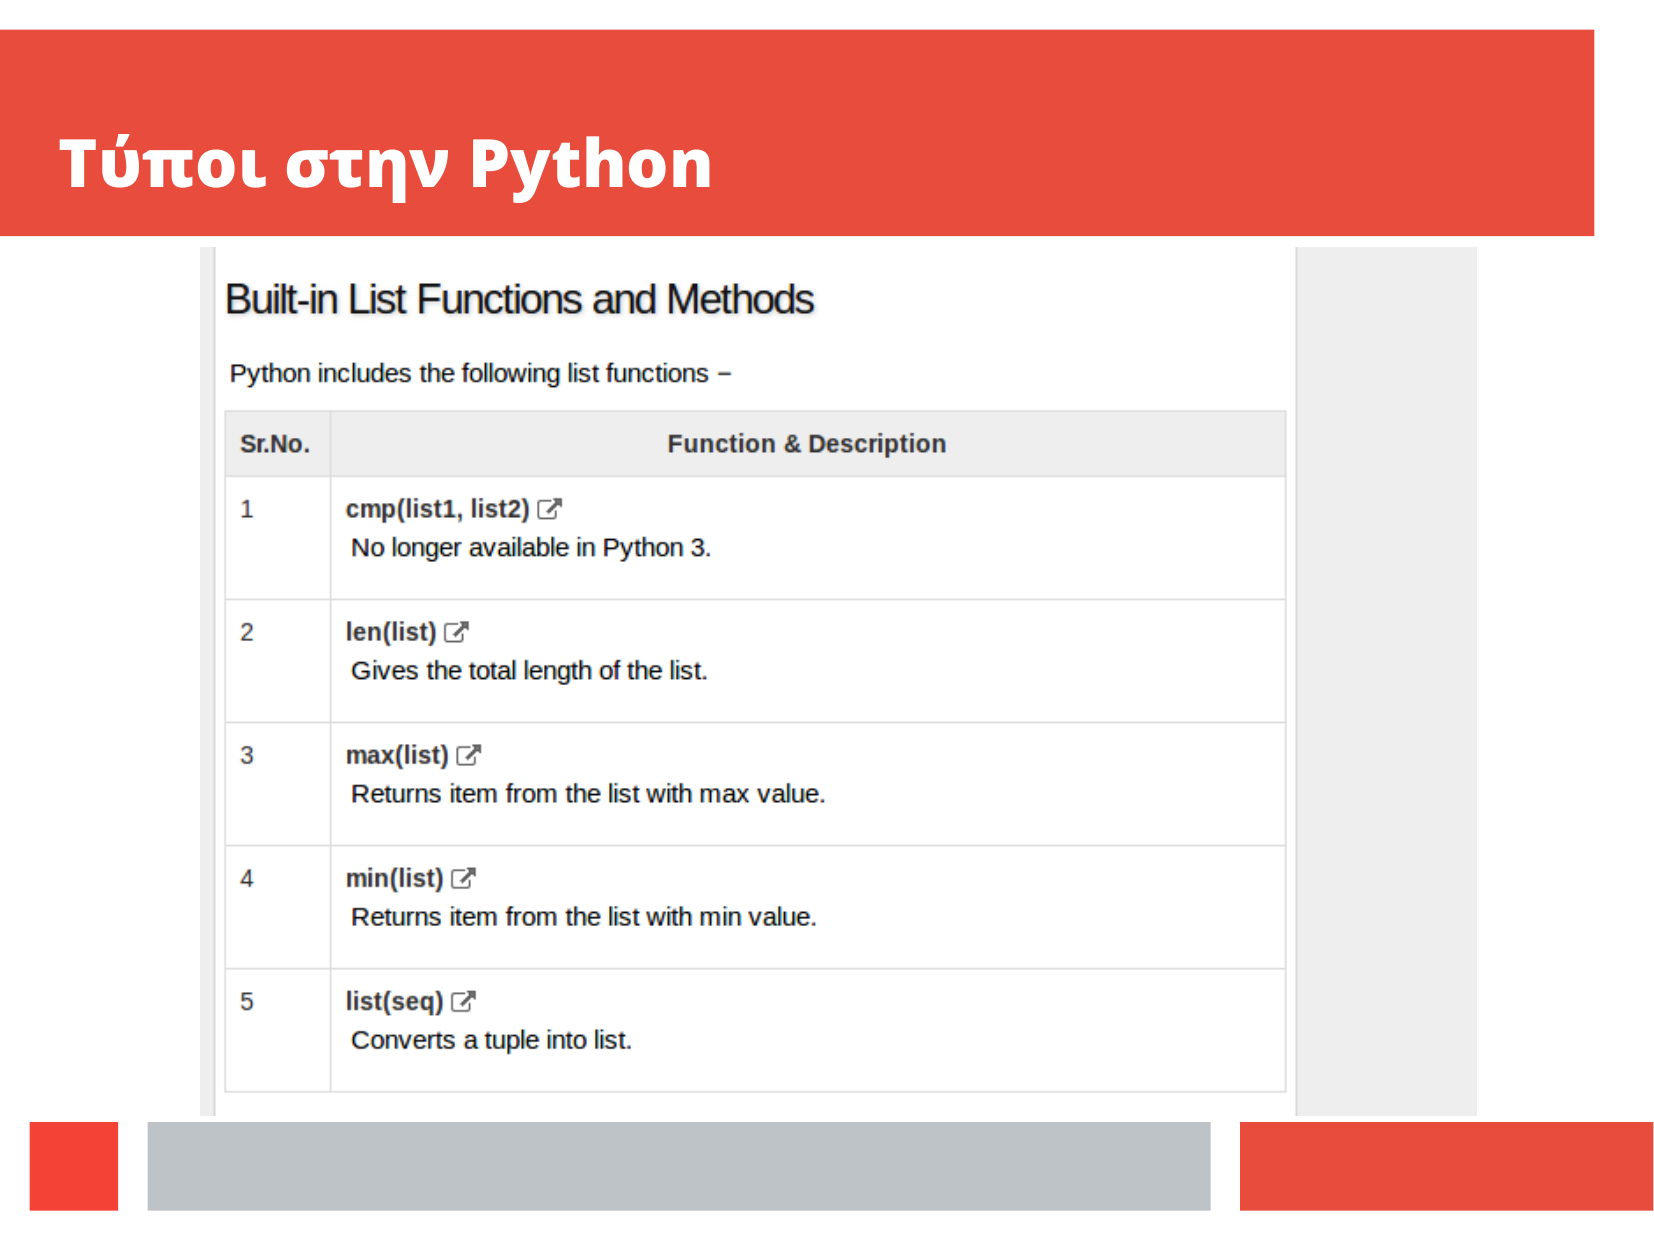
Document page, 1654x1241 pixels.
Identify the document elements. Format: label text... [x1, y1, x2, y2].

title Tύποι στην Python [59, 59, 1595, 207]
picture [200, 247, 1477, 1116]
